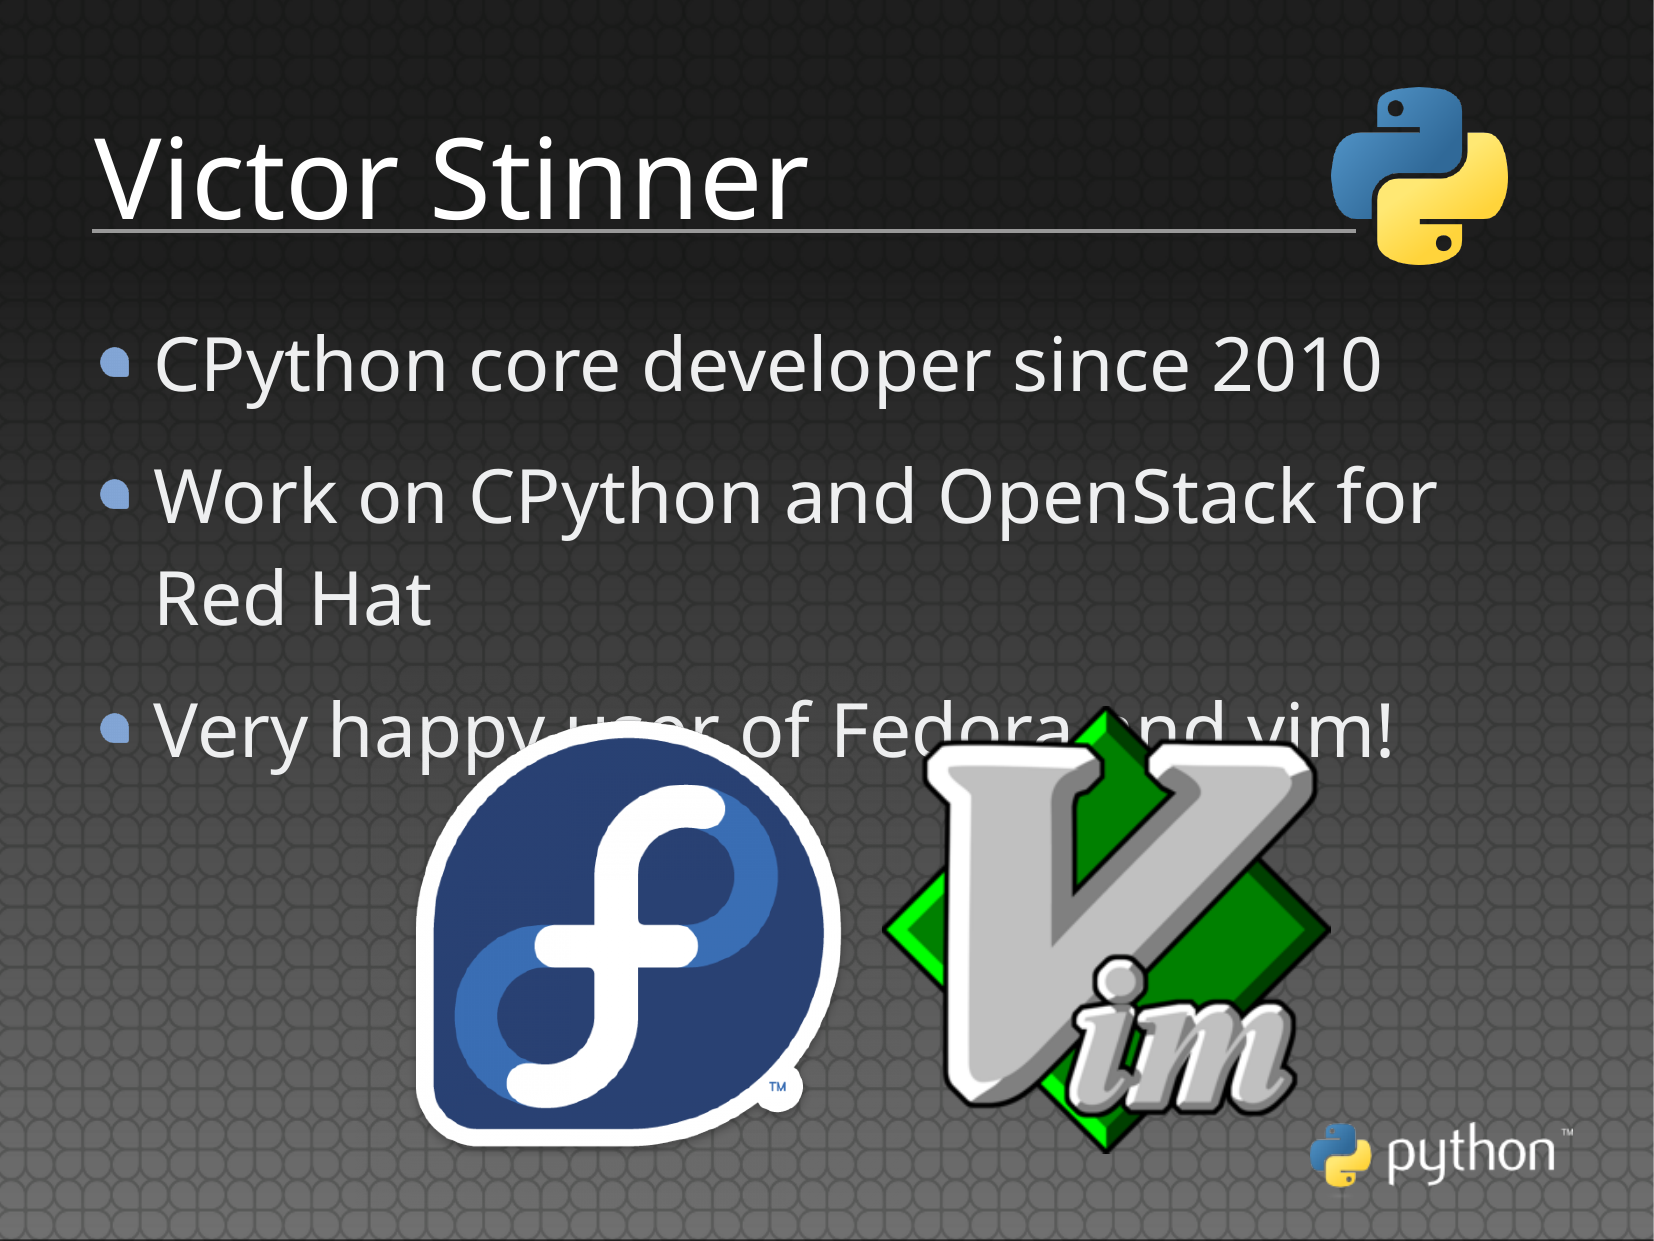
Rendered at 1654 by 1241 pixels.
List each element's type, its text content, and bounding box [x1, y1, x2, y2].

title Victor Stinner [94, 100, 1426, 251]
list CPython core developer since 2010 Work on CPython and OpenStack for Red Hat Very happy user of Fedora and vim! [82, 311, 1571, 1051]
picture [0, 0, 1654, 1241]
